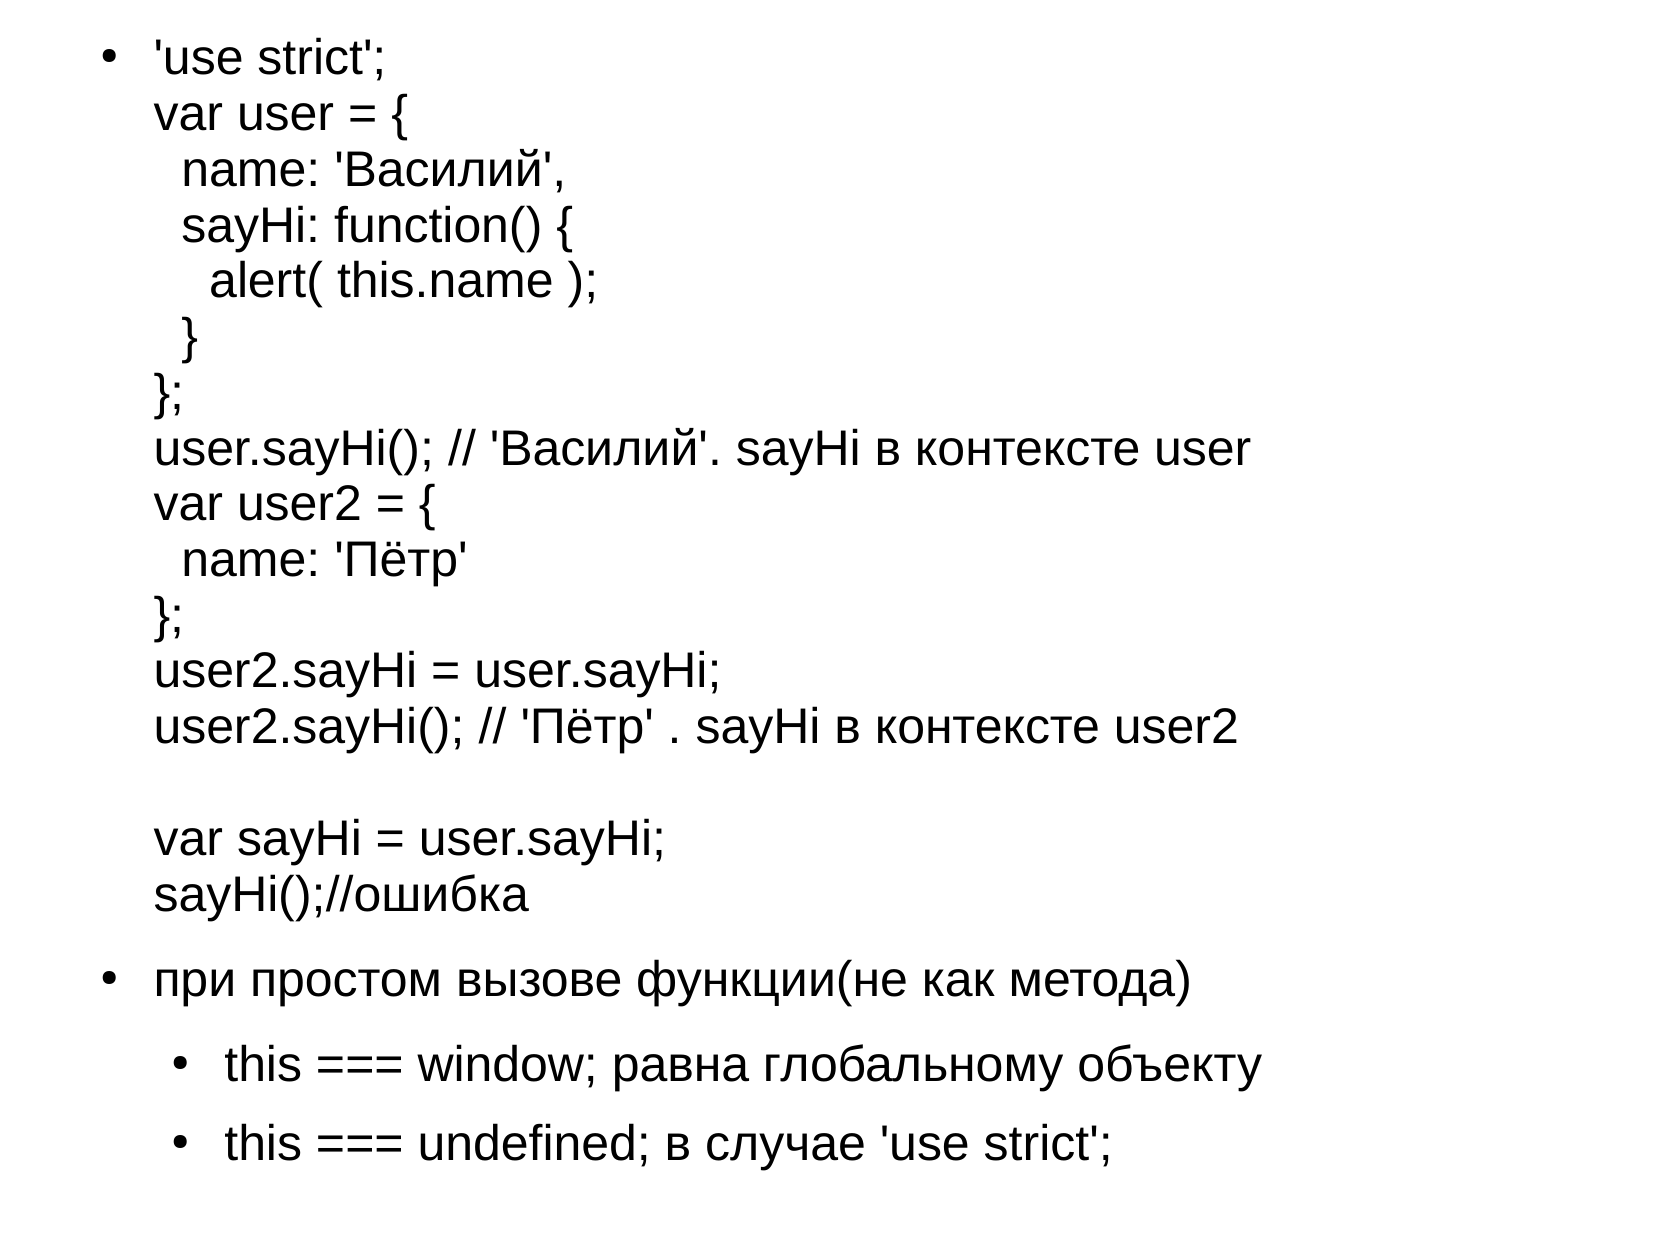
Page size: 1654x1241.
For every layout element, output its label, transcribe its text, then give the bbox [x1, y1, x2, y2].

list 'use strict'; var user = { name: 'Василий', sayHi: function() { alert( this.name ); } }; user.sayHi(); // 'Василий'. sayHi в контексте user var user2 = { name: 'Пётр' }; user2.sayHi = user.sayHi; user2.sayHi(); // 'Пётр' . sayHi в контексте user2 var sayHi = user.sayHi; sayHi();//ошибка при простом вызове функции(не как метода) this === window; равна глобальному объекту this === undefined; в случае 'use strict'; [82, 29, 1571, 1172]
